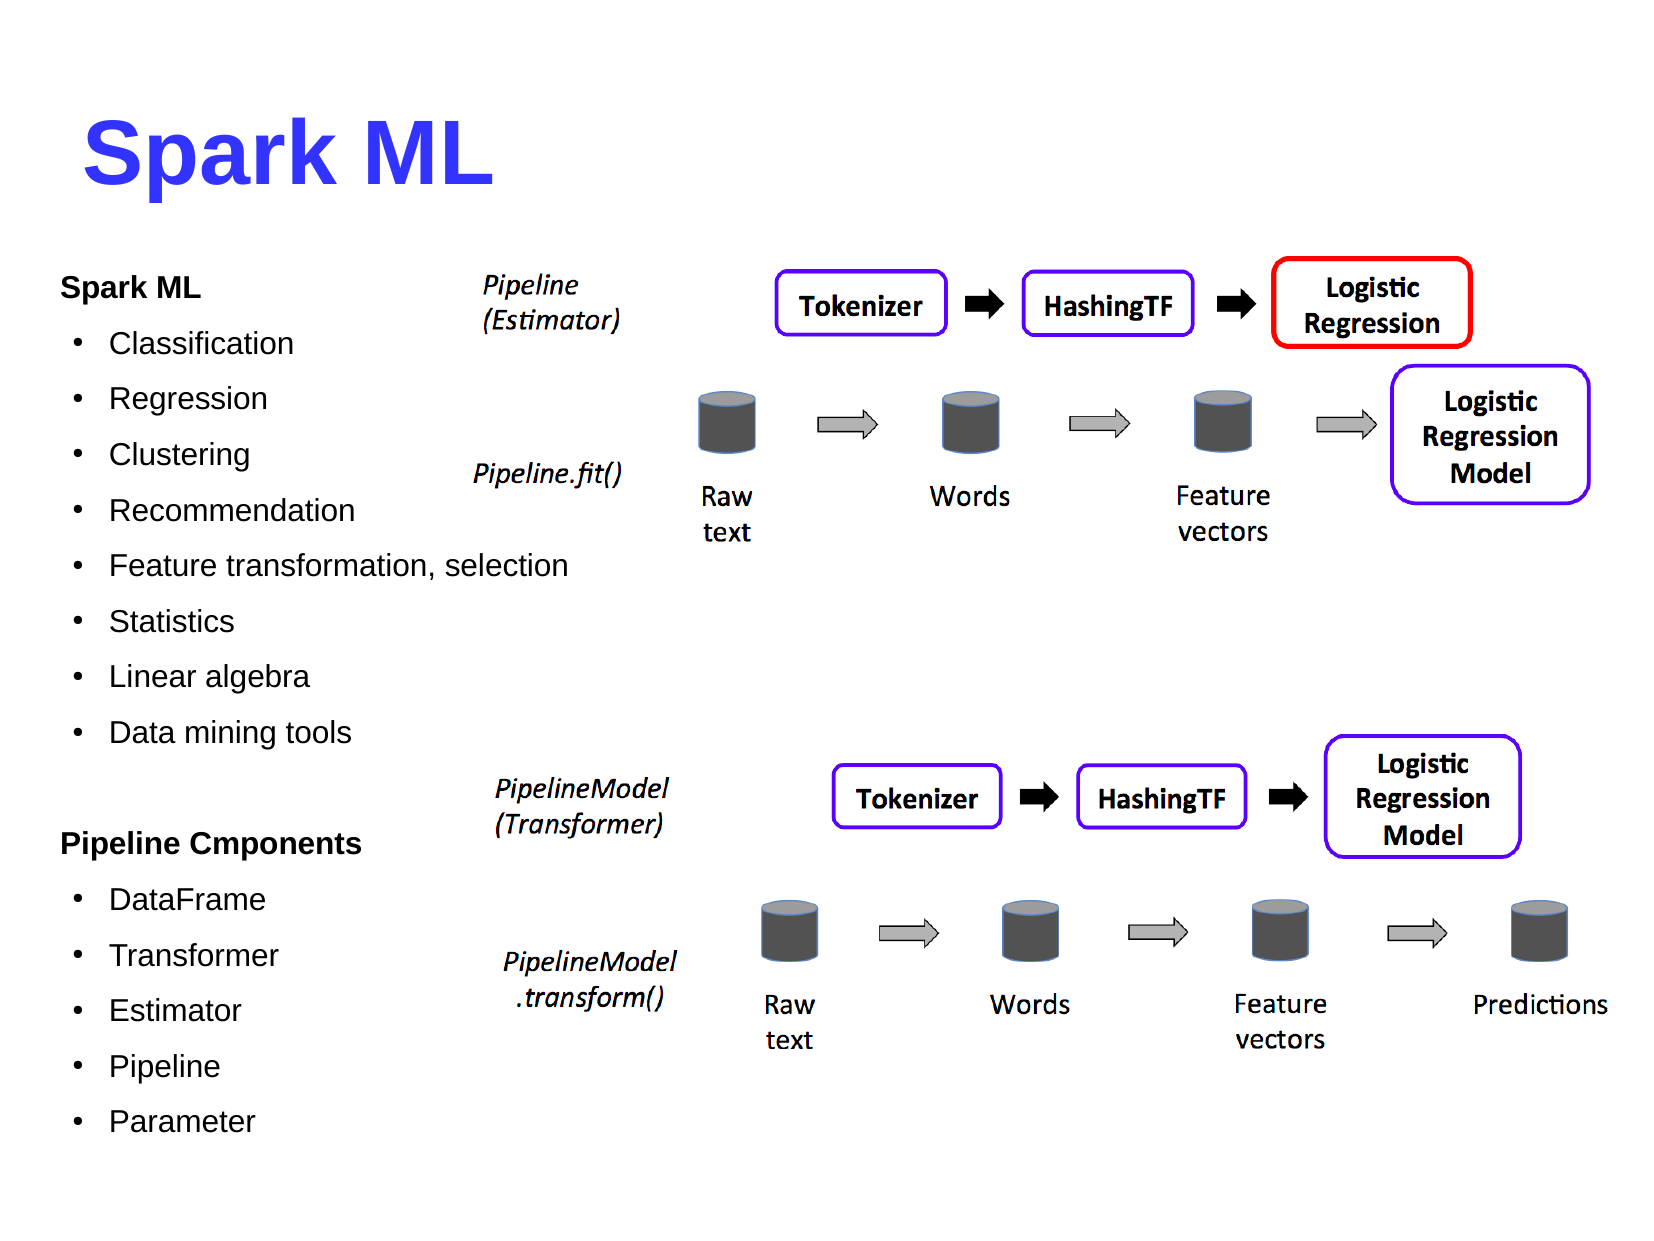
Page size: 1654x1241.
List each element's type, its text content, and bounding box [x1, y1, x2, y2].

list Spark ML Classification Regression Clustering Recommendation Feature transformation, selection Statistics Linear algebra Data mining tools Pipeline Cmponents DataFrame Transformer Estimator Pipeline Parameter [60, 270, 1538, 1141]
picture [495, 734, 1609, 1049]
picture [473, 256, 1591, 542]
title Spark ML [82, 49, 1571, 257]
